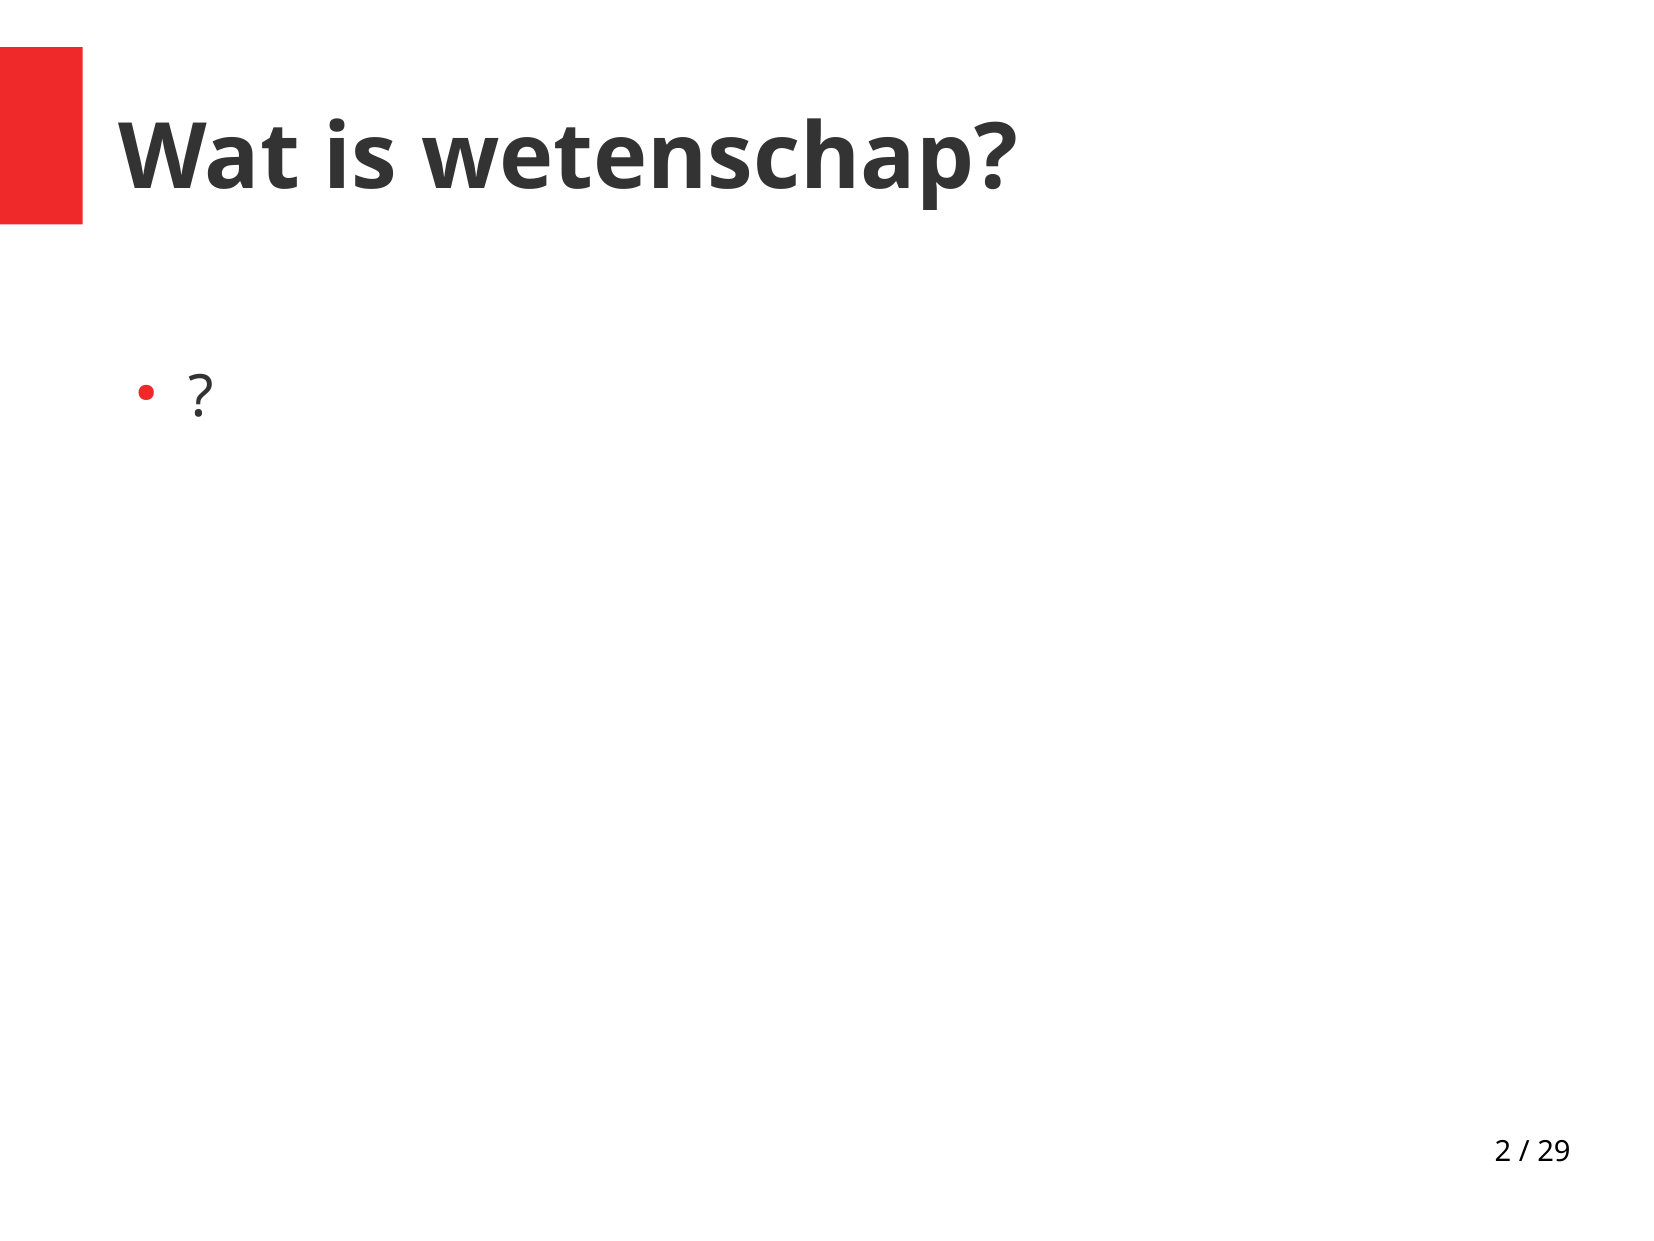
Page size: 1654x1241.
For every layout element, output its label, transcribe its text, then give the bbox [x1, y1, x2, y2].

list ? [118, 354, 1536, 1074]
title Wat is wetenschap? [118, 49, 1571, 257]
